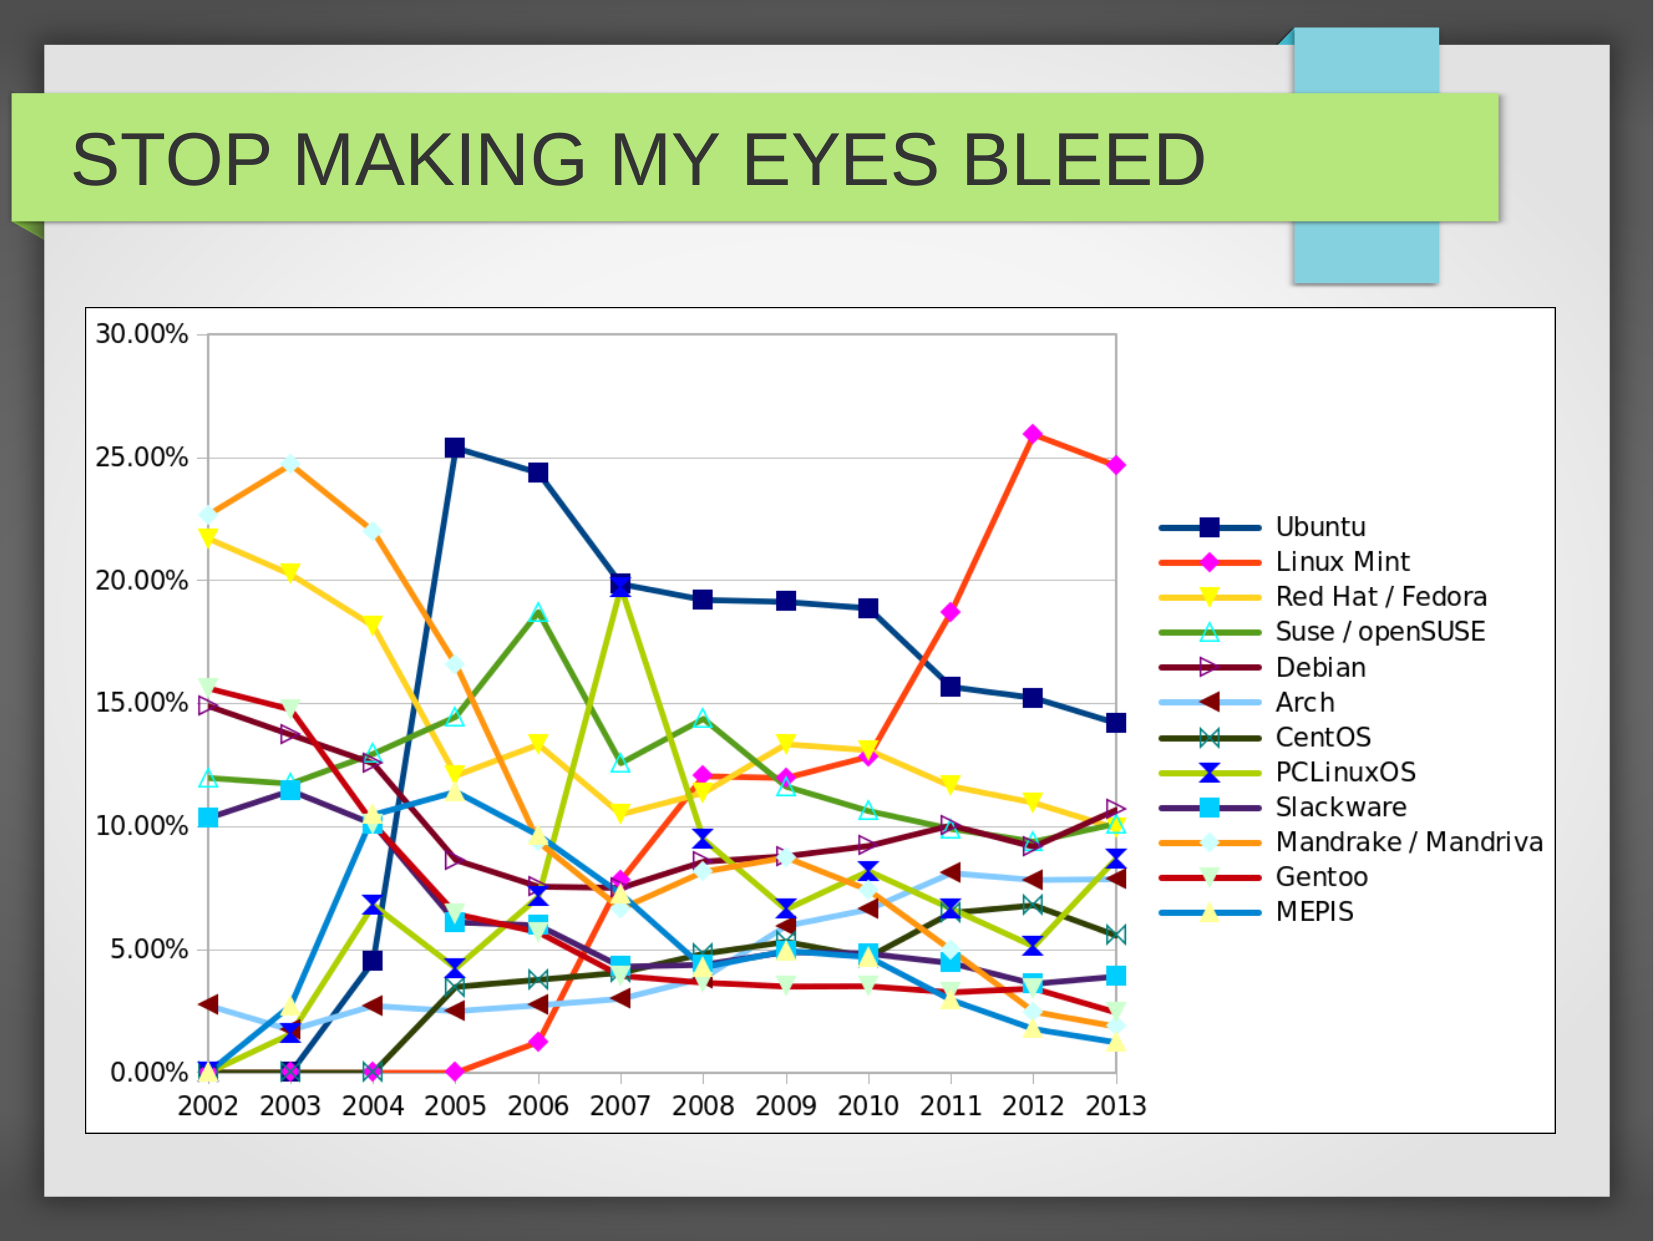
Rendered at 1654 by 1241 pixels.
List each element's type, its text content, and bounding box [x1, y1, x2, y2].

title STOP MAKING MY EYES BLEED [70, 106, 1229, 213]
picture [0, 0, 1654, 1241]
